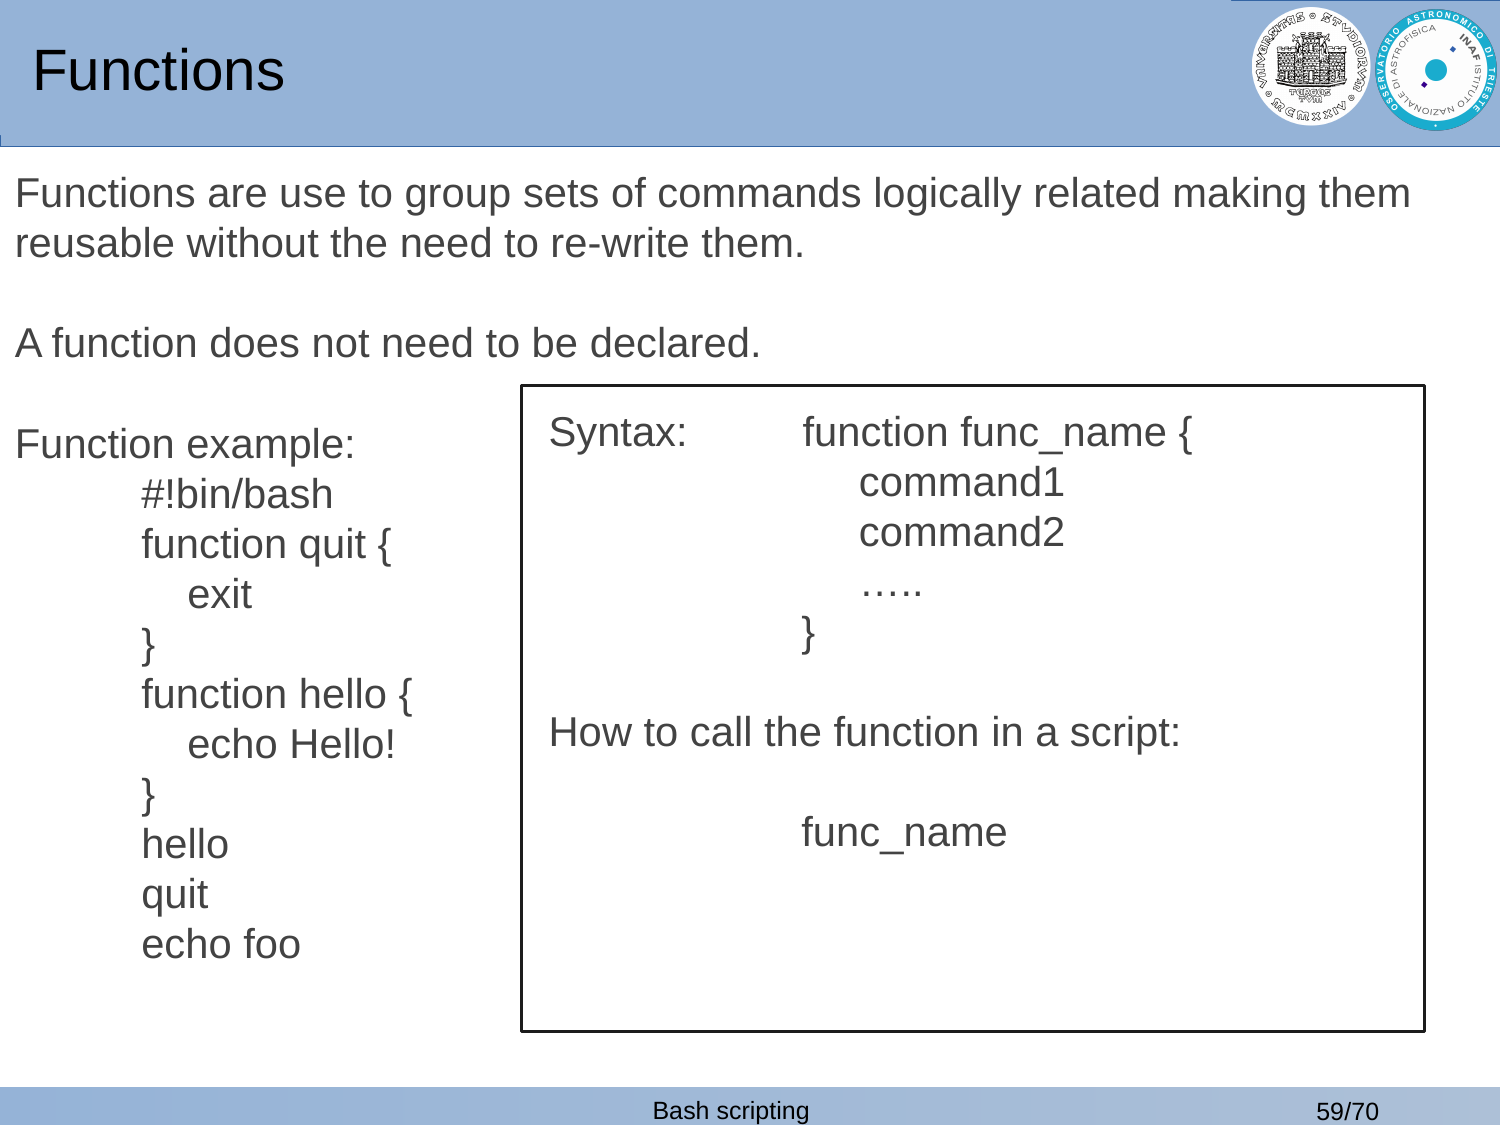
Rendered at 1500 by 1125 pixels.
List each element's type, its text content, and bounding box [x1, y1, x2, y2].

text_box [521, 385, 1425, 1032]
list Syntax: function func_name { command1 command2 ….. } How to call the function in a script: func_name [533, 396, 1412, 1016]
picture [1252, 0, 1500, 156]
text_box Functions [0, 0, 1232, 136]
list Functions are use to group sets of commands logically related making them reusable without the need to re-write them. A function does not need to be declared. Function example: #!bin/bash function quit { exit } function hello { echo Hello! } hello quit echo foo [0, 158, 1500, 1104]
